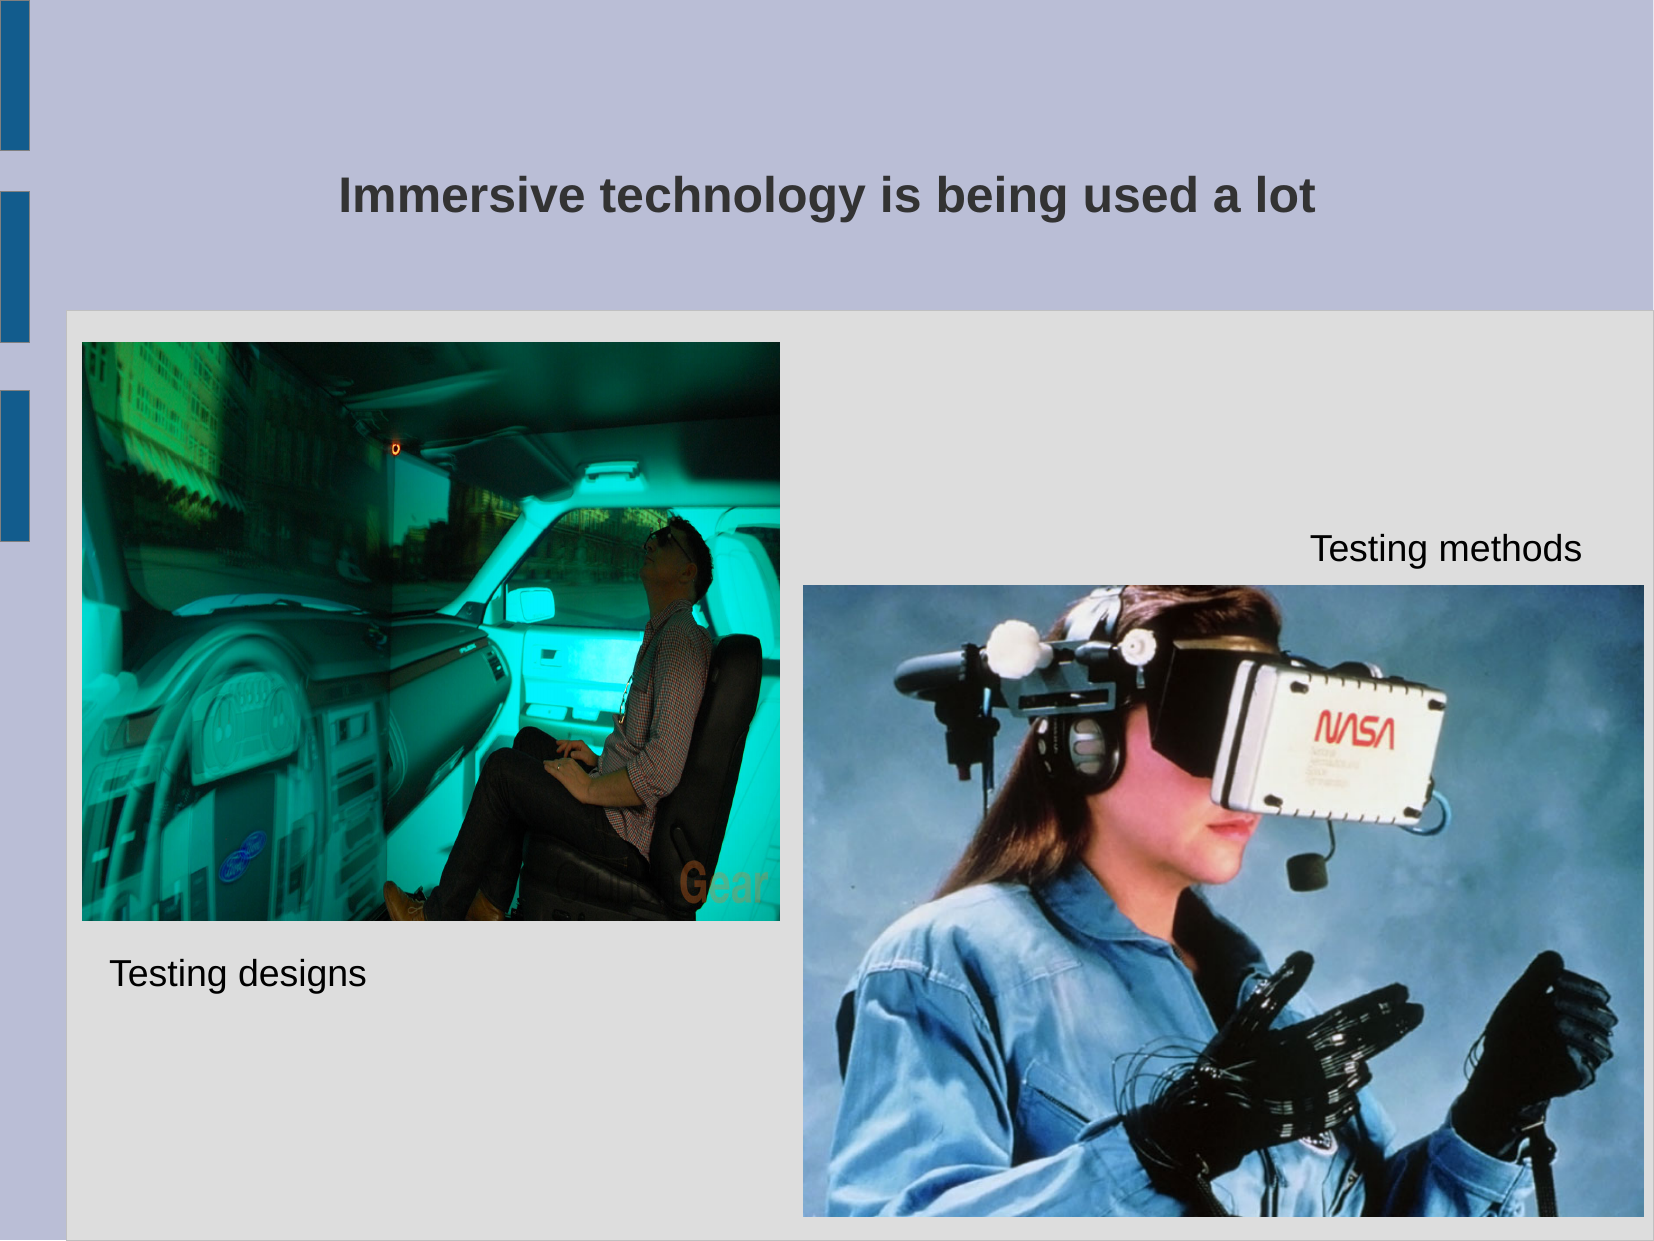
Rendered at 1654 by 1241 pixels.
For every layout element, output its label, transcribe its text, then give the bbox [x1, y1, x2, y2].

text_box Testing methods [1295, 519, 1598, 577]
picture [803, 585, 1644, 1217]
picture [82, 342, 780, 921]
text_box Testing designs [94, 944, 383, 1002]
title Immersive technology is being used a lot [121, 91, 1534, 299]
